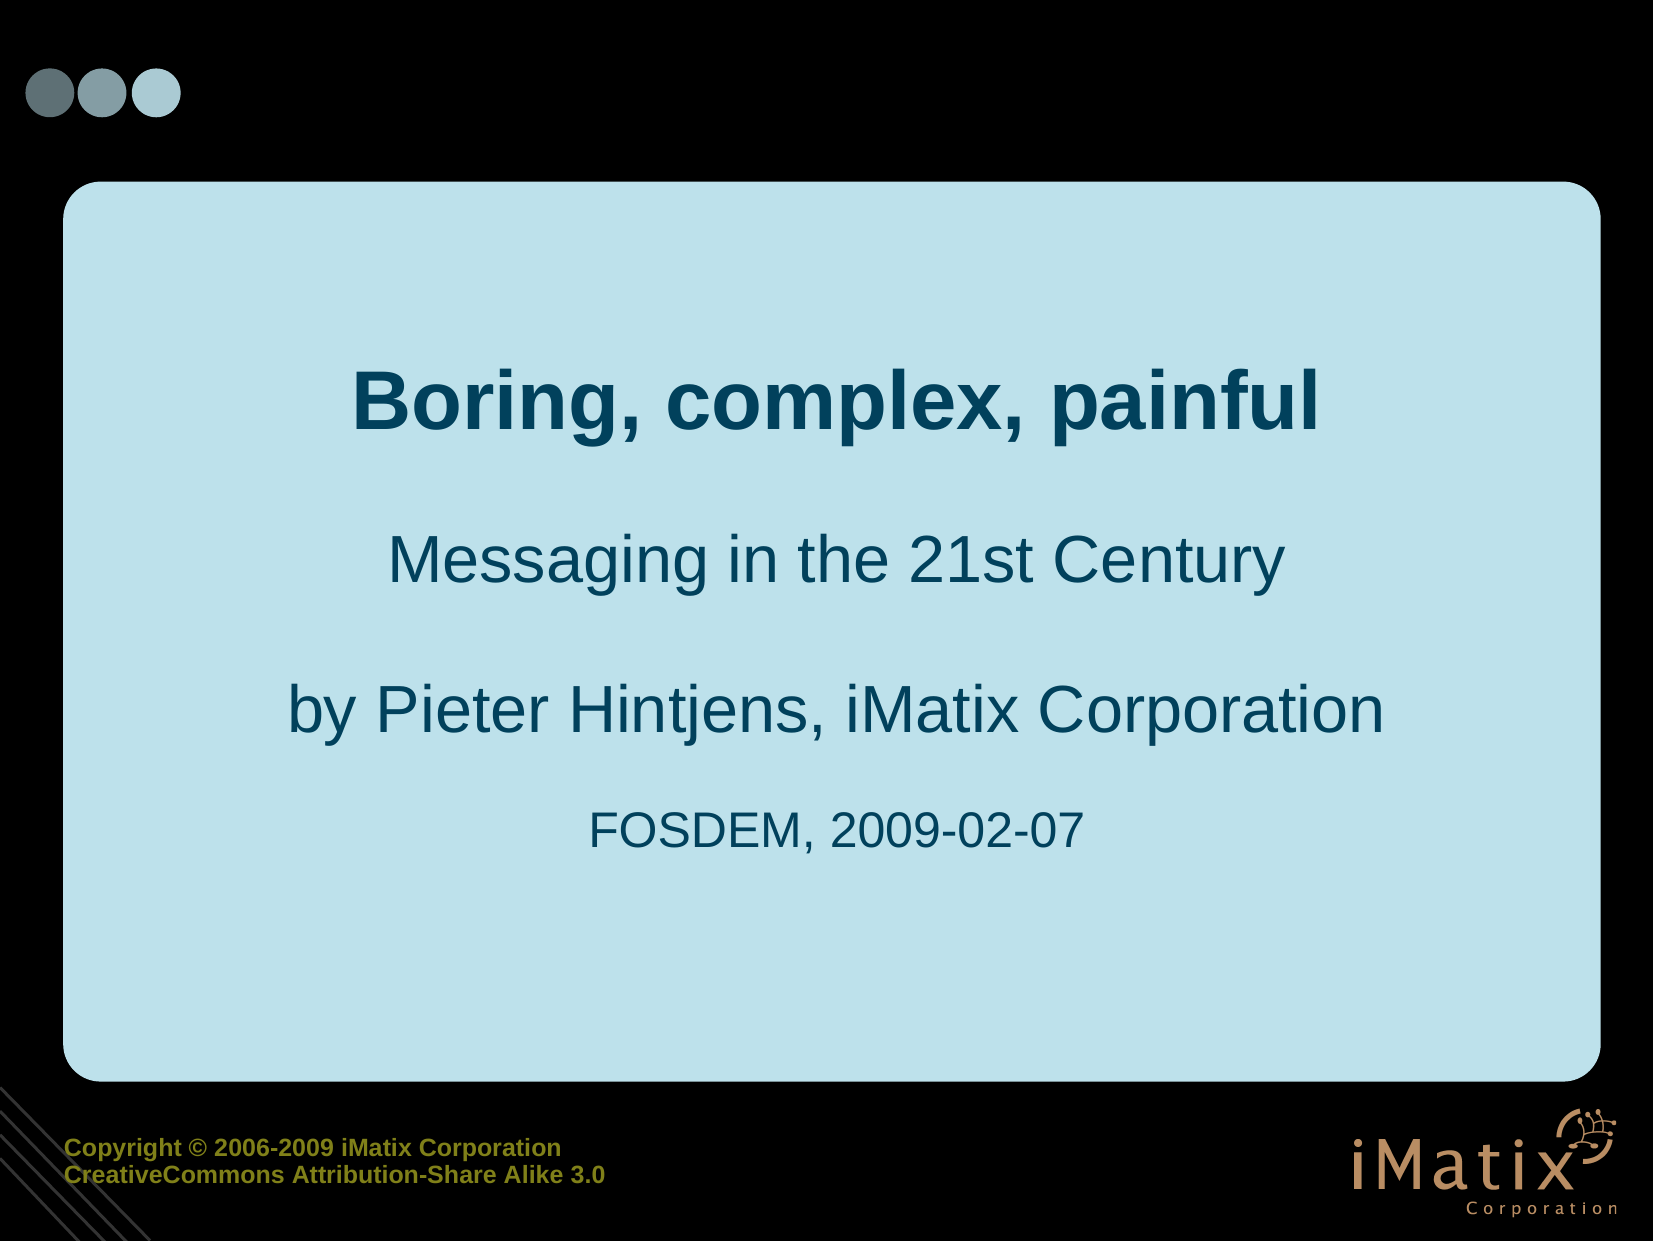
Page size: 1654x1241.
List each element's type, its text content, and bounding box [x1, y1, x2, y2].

subtitle Boring, complex, painful Messaging in the 21st Century by Pieter Hintjens, iMatix Corporation FOSDEM, 2009-02-07 [138, 354, 1501, 859]
picture [1354, 1108, 1617, 1219]
